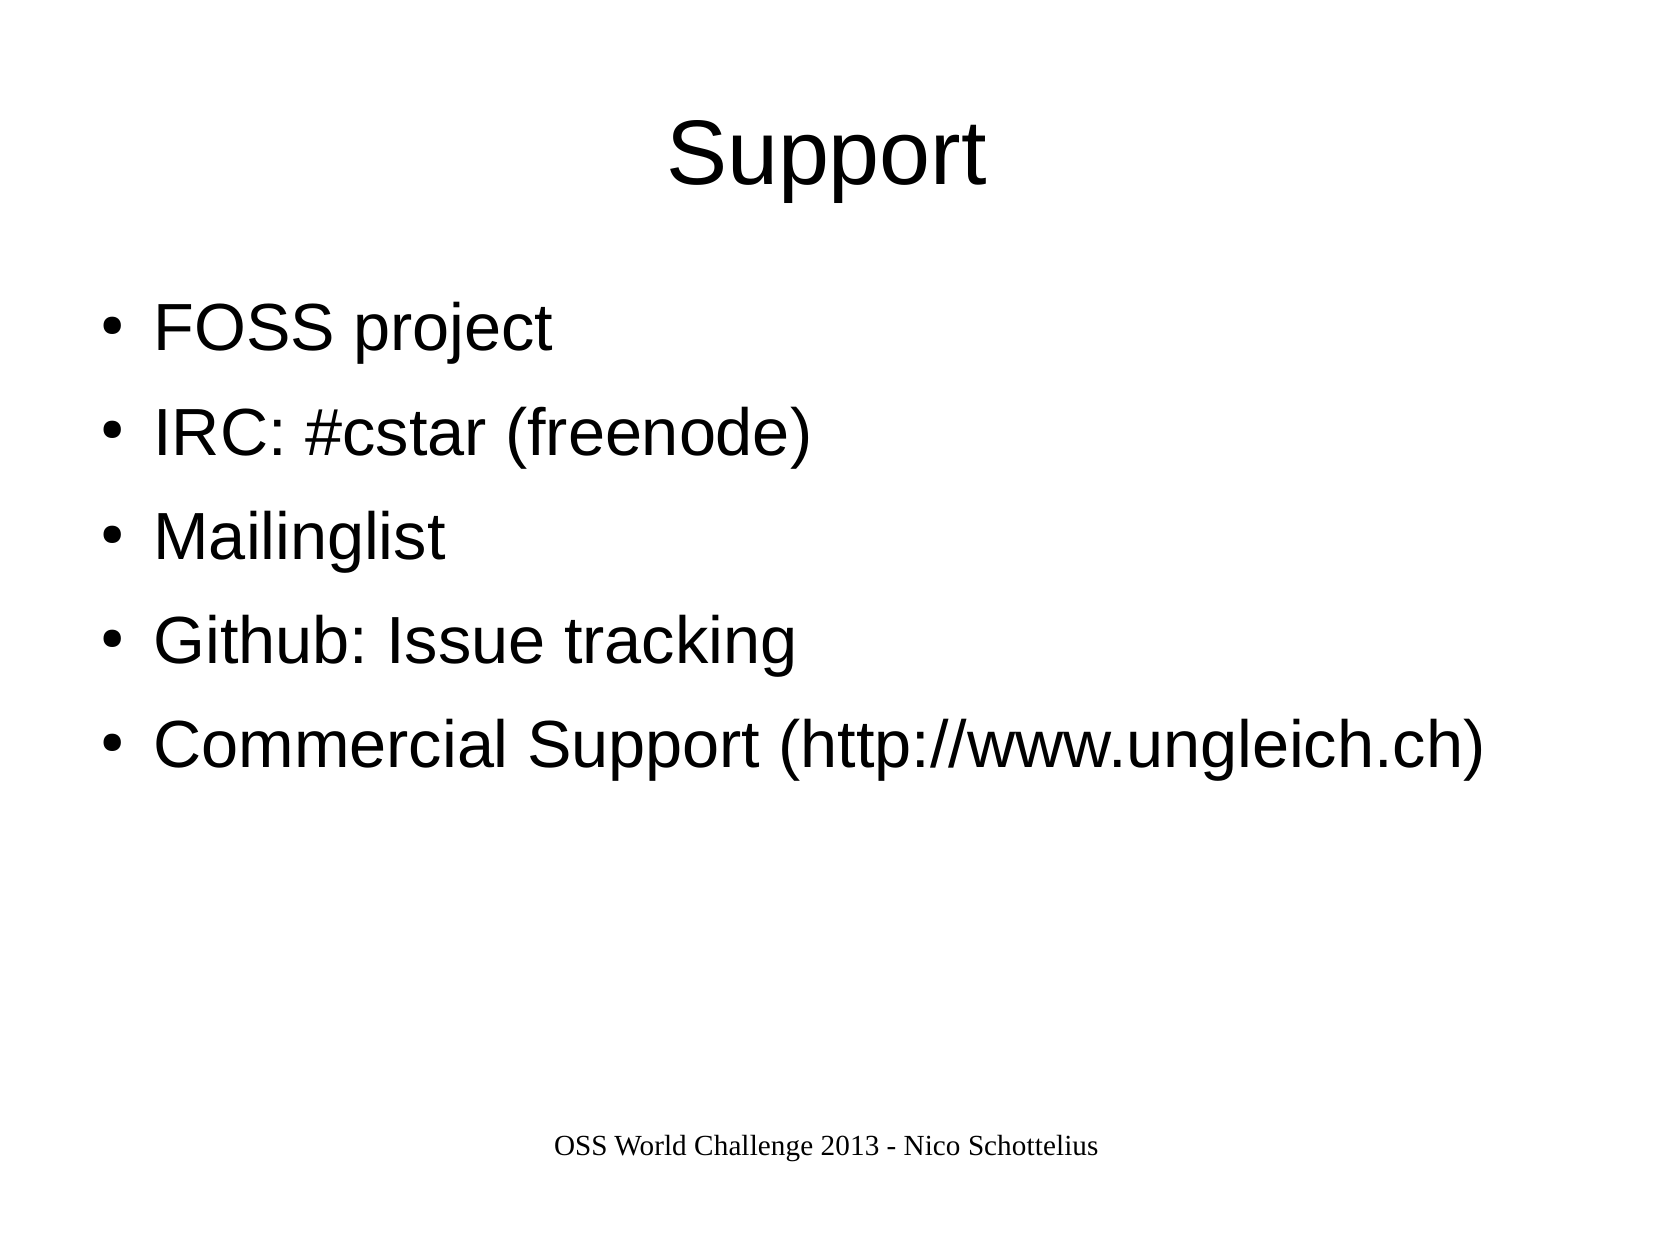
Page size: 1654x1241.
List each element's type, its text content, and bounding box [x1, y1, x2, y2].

list FOSS project IRC: #cstar (freenode) Mailinglist Github: Issue tracking Commercial Support (http://www.ungleich.ch) [82, 290, 1538, 886]
title Support [82, 49, 1571, 257]
